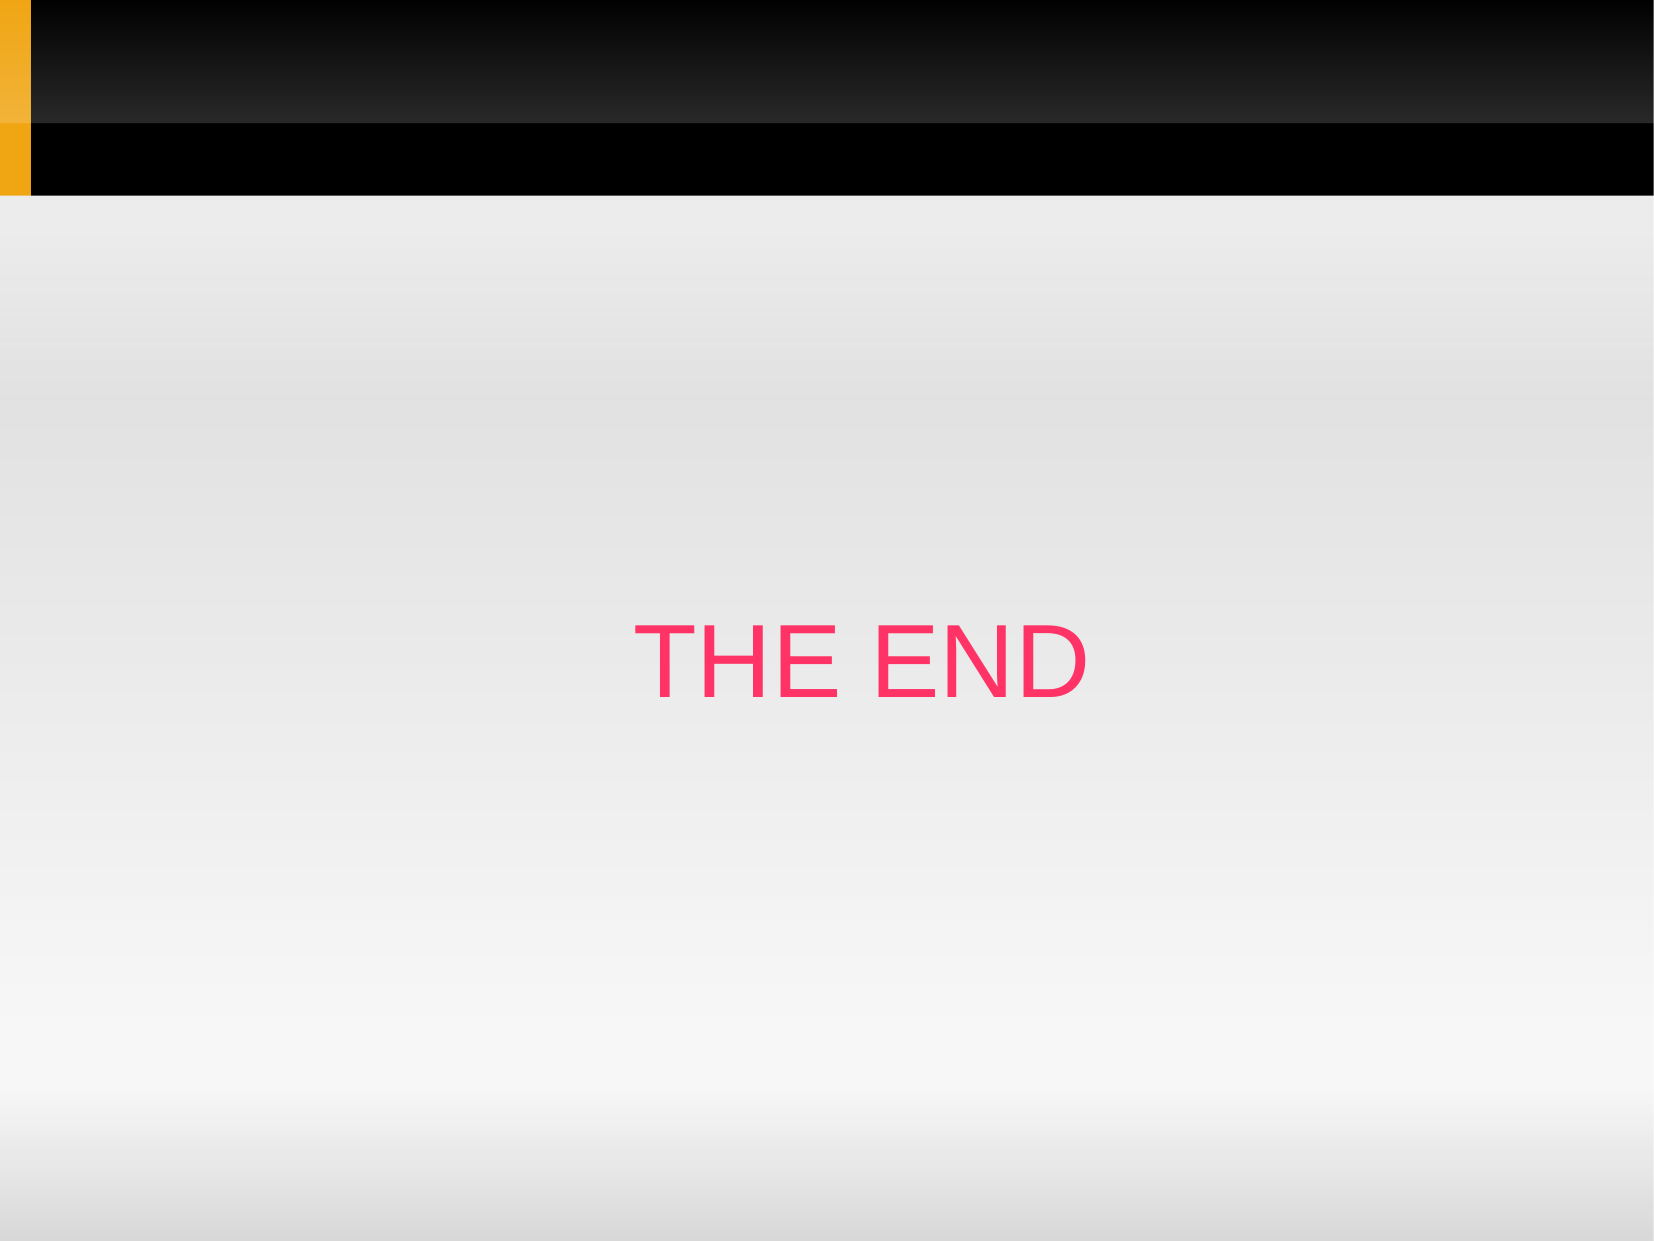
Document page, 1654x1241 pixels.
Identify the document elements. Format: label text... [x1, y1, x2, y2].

list THE END [82, 290, 1571, 1109]
picture [0, 0, 1654, 1241]
